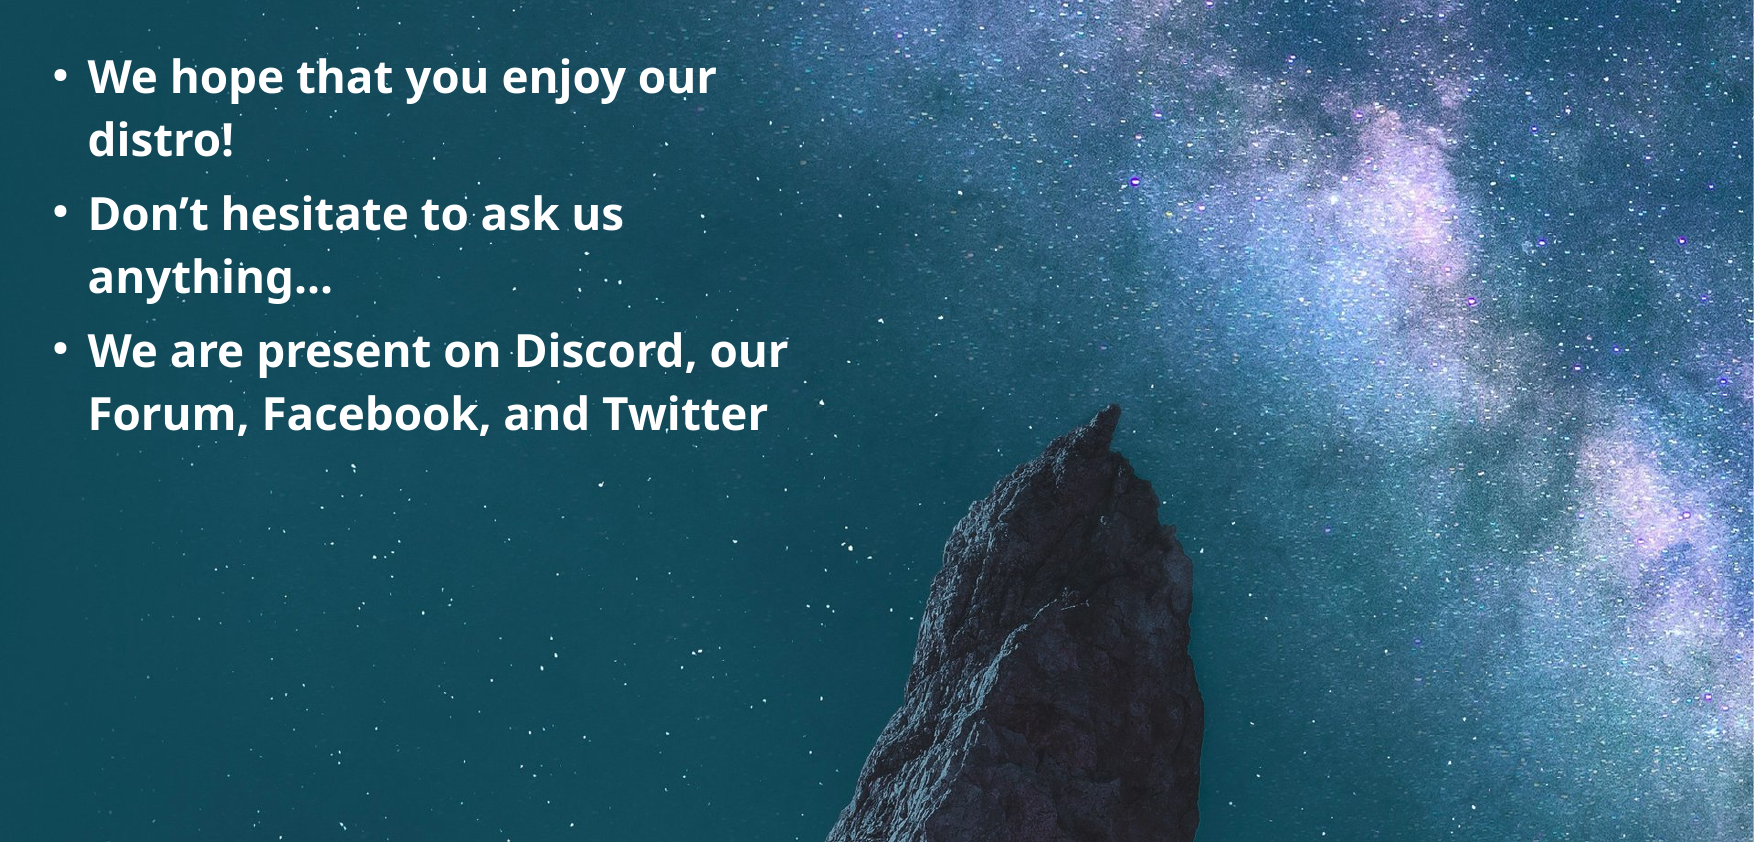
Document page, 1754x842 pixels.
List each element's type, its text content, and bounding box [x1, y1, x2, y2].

picture [0, 0, 1754, 842]
text_box We hope that you enjoy our distro! Don’t hesitate to ask us anything... We are present on Discord, our Forum, Facebook, and Twitter [37, 37, 863, 452]
